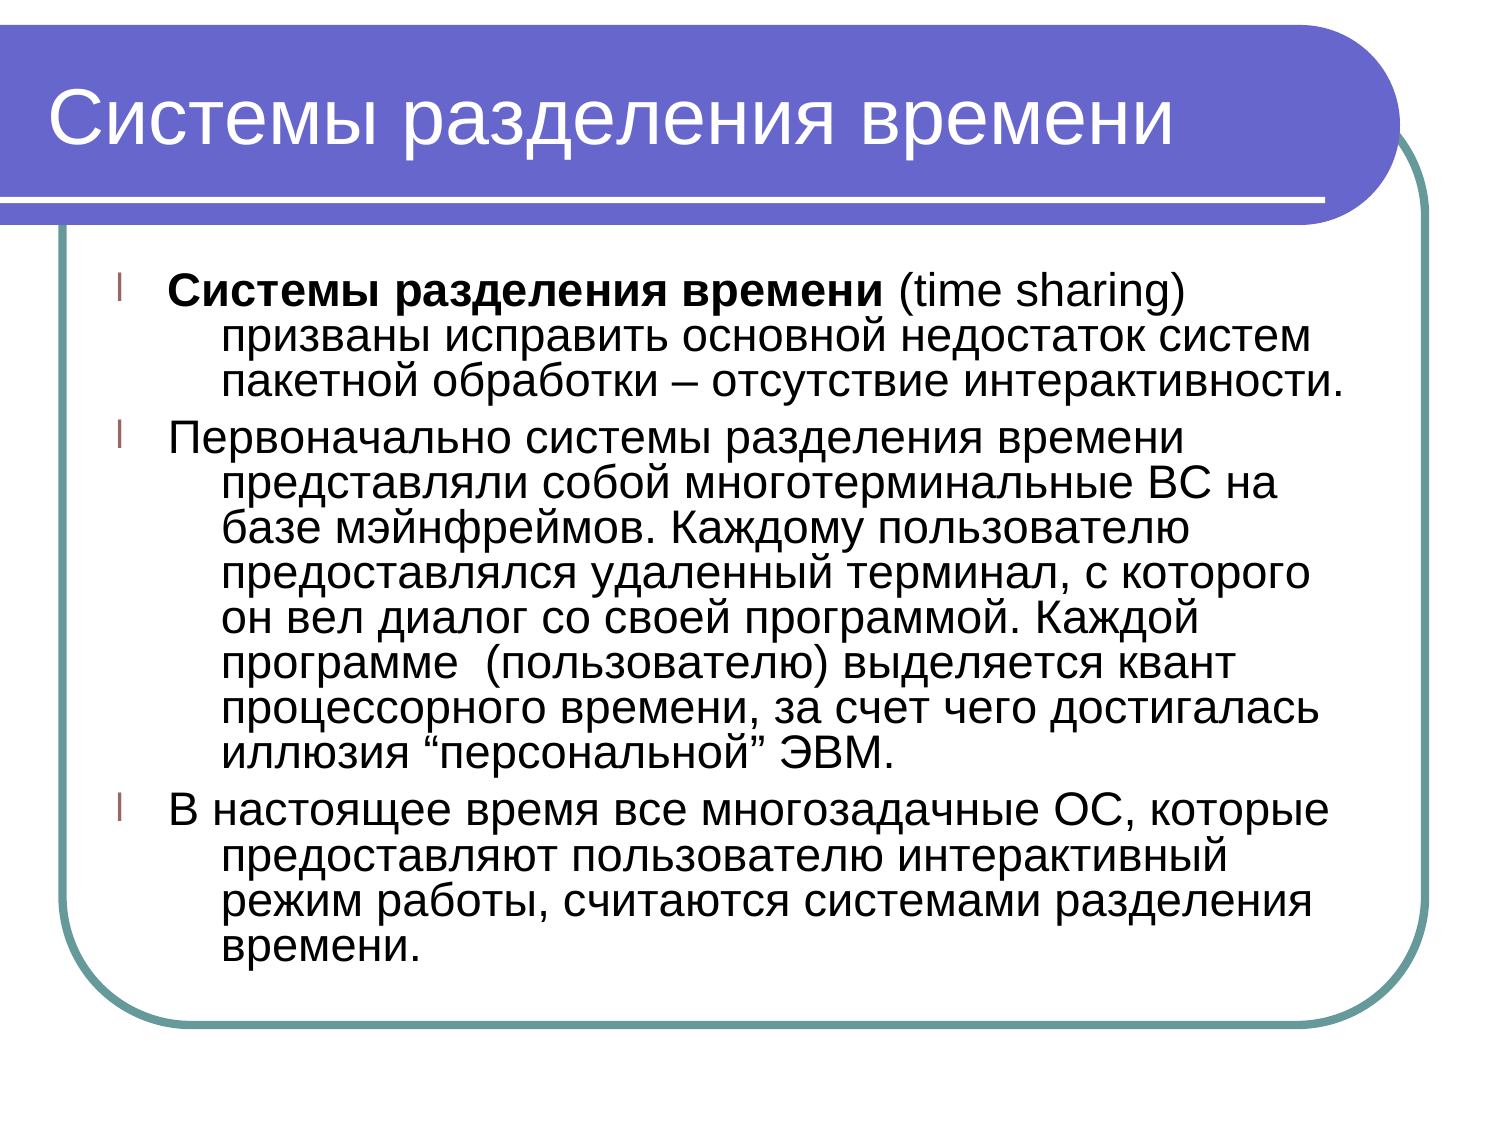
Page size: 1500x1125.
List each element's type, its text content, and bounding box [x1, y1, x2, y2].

title Системы разделения времени [32, 37, 1347, 188]
list Системы разделения времени (time sharing) призваны исправить основной недостаток систем пакетной обработки – отсутствие интерактивности. Первоначально системы разделения времени представляли собой многотерминальные ВС на базе мэйнфреймов. Каждому пользователю предоставлялся удаленный терминал, с которого он вел диалог со своей программой. Каждой программе (пользователю) выделяется квант процессорного времени, за счет чего достигалась иллюзия “персональной” ЭВМ. В настоящее время все многозадачные ОС, которые предоставляют пользователю интерактивный режим работы, считаются системами разделения времени. [99, 262, 1388, 988]
